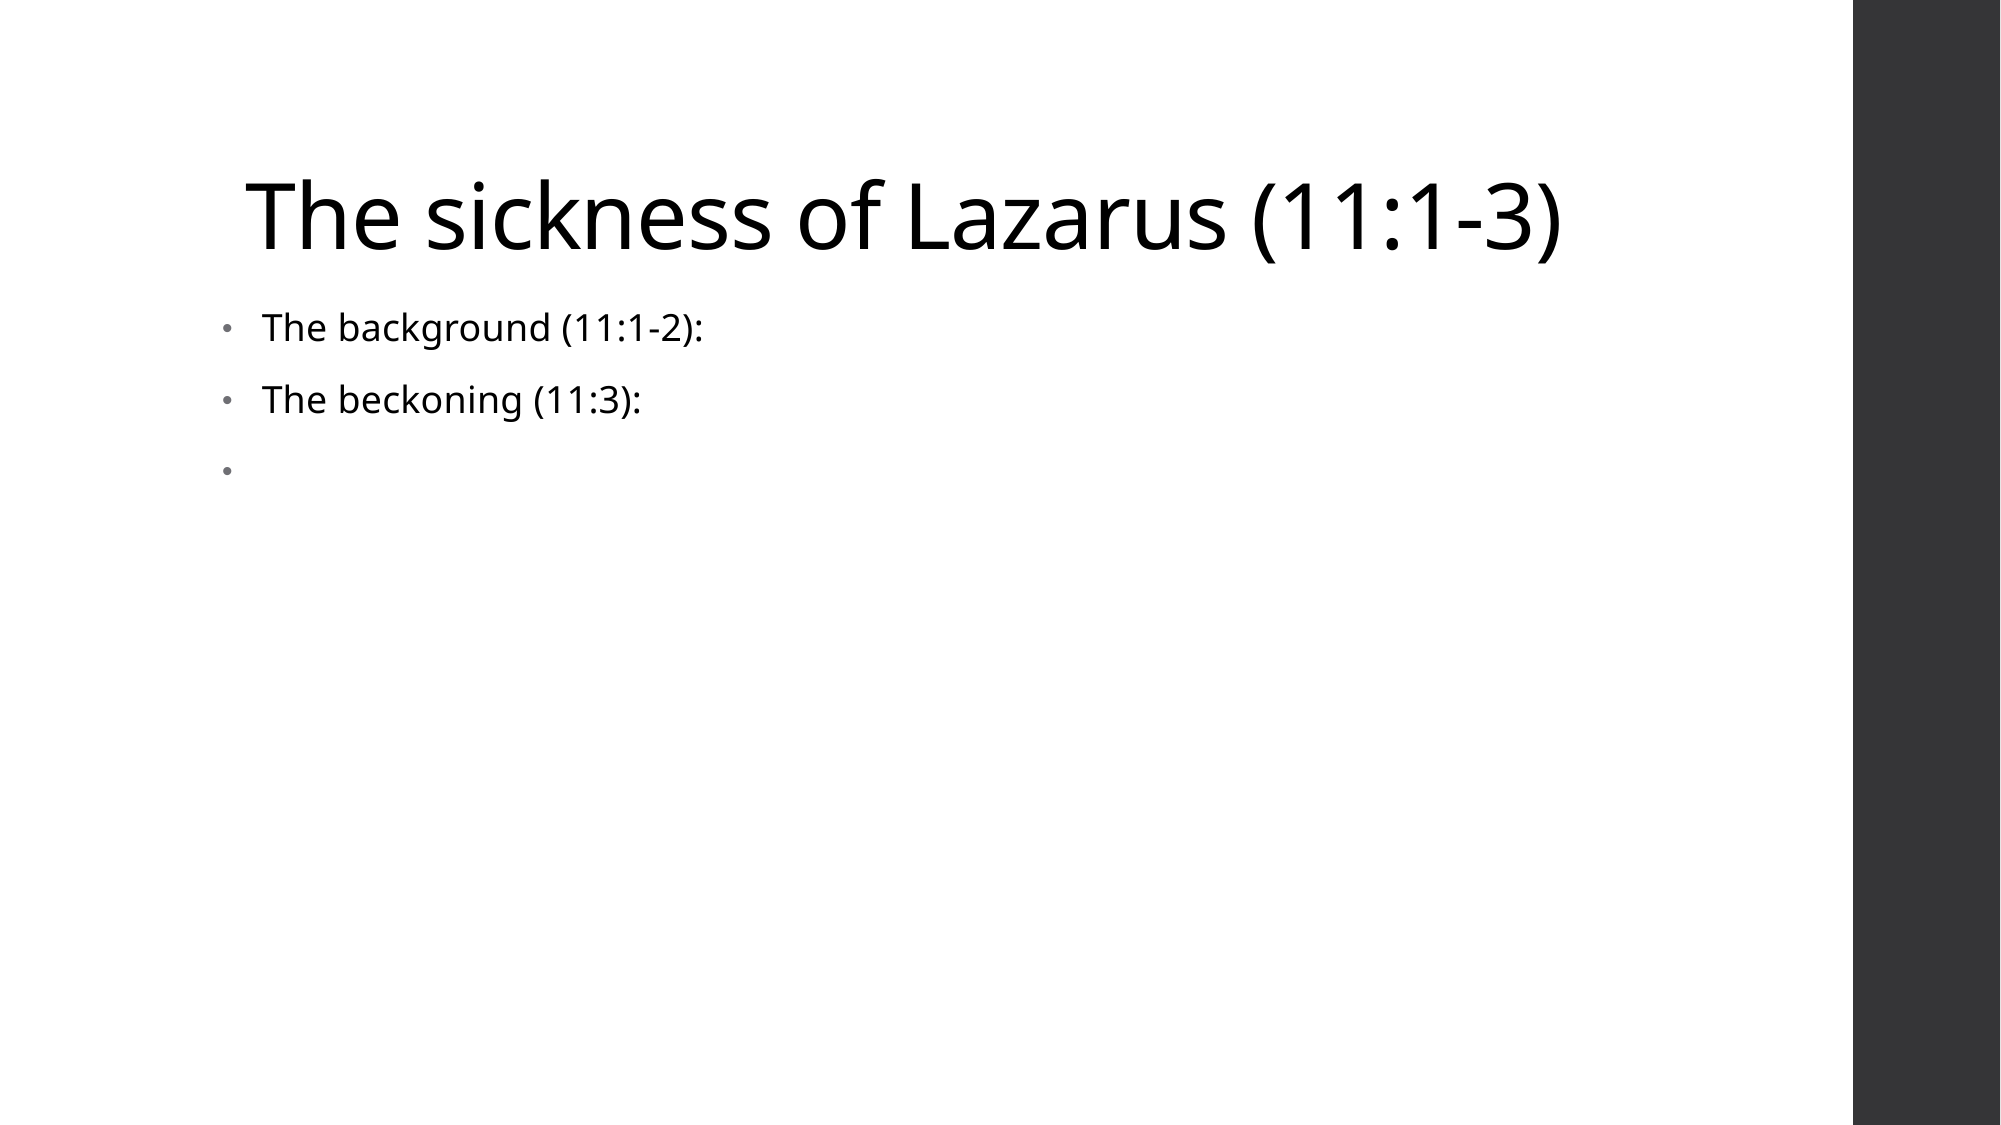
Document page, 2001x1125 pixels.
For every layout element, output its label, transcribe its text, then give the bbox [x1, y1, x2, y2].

list The background (11:1-2): The beckoning (11:3): [206, 299, 1617, 1014]
title The sickness of Lazarus (11:1-3) [206, 60, 1797, 278]
